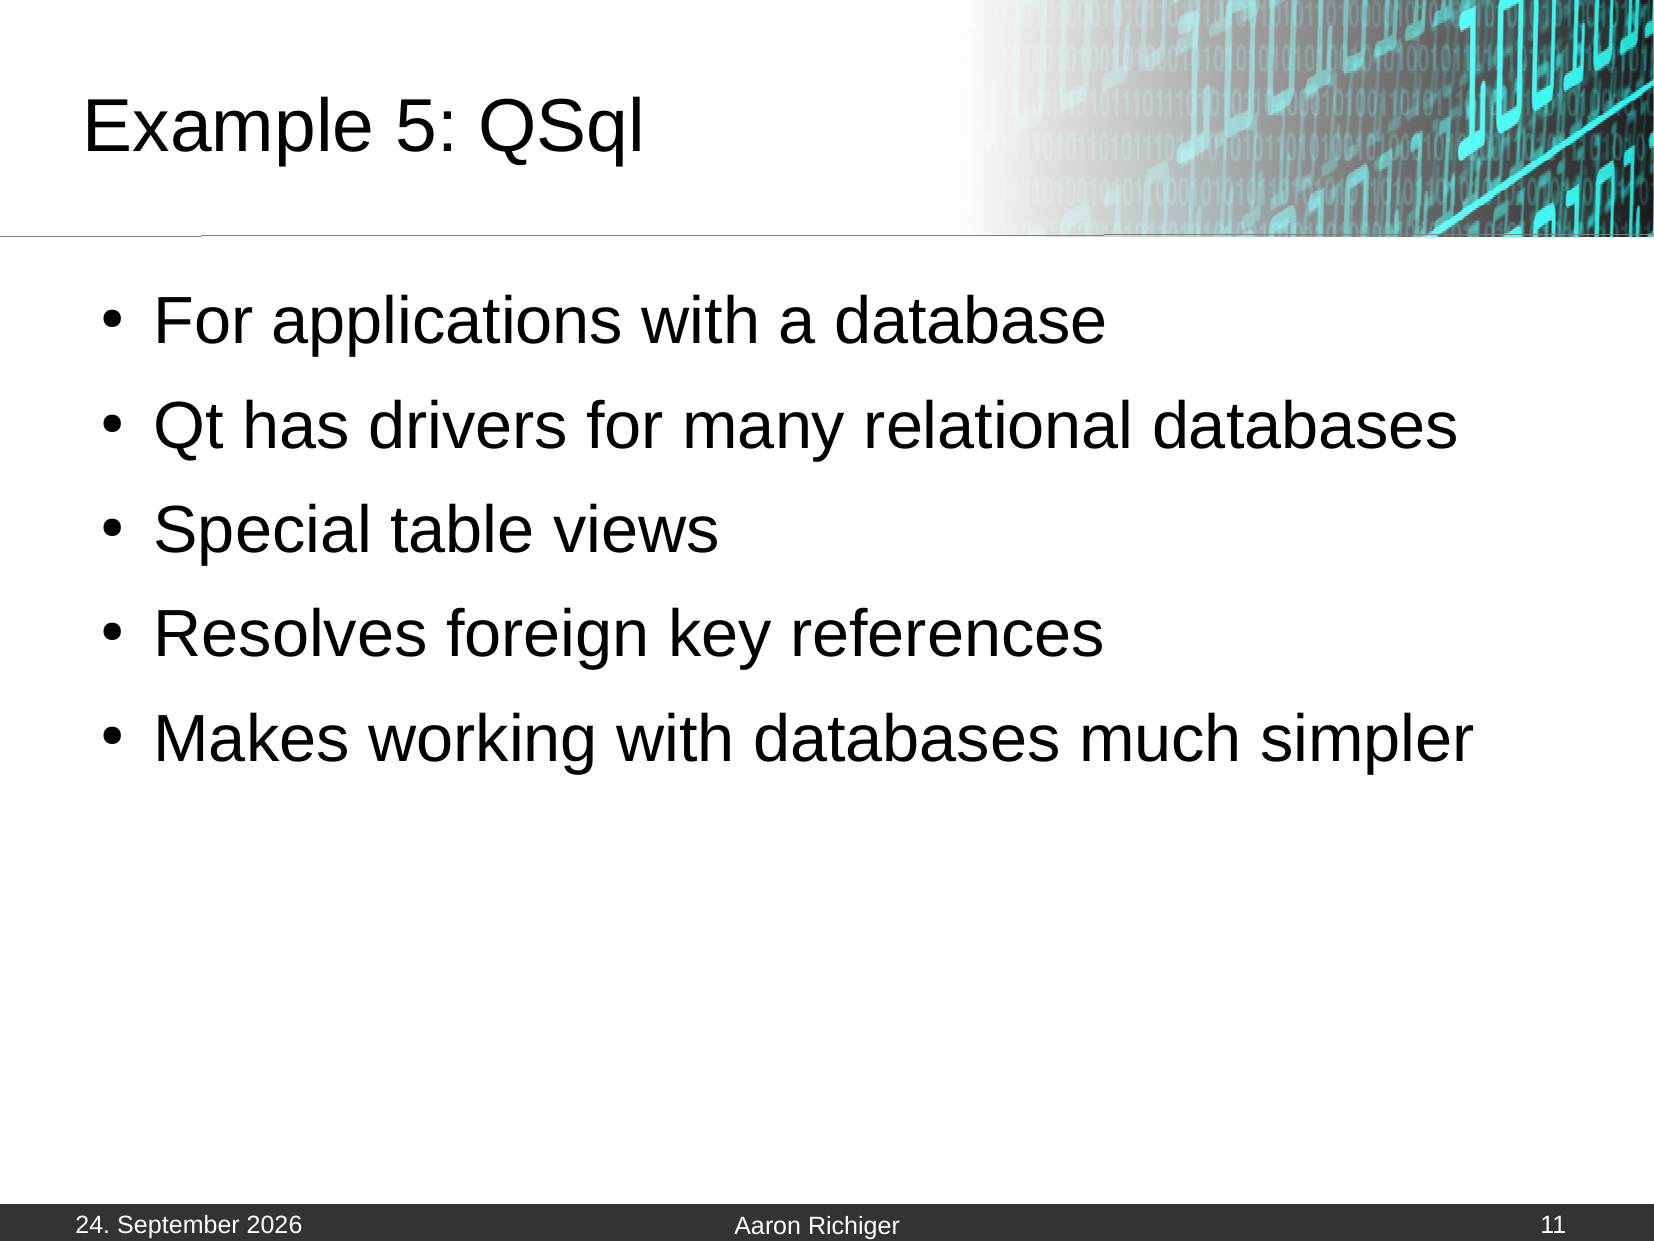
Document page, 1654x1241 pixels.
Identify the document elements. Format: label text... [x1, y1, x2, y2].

title Example 5: QSql [82, 49, 1312, 201]
list For applications with a database Qt has drivers for many relational databases Special table views Resolves foreign key references Makes working with databases much simpler [82, 283, 1538, 1003]
picture [956, 0, 1654, 237]
